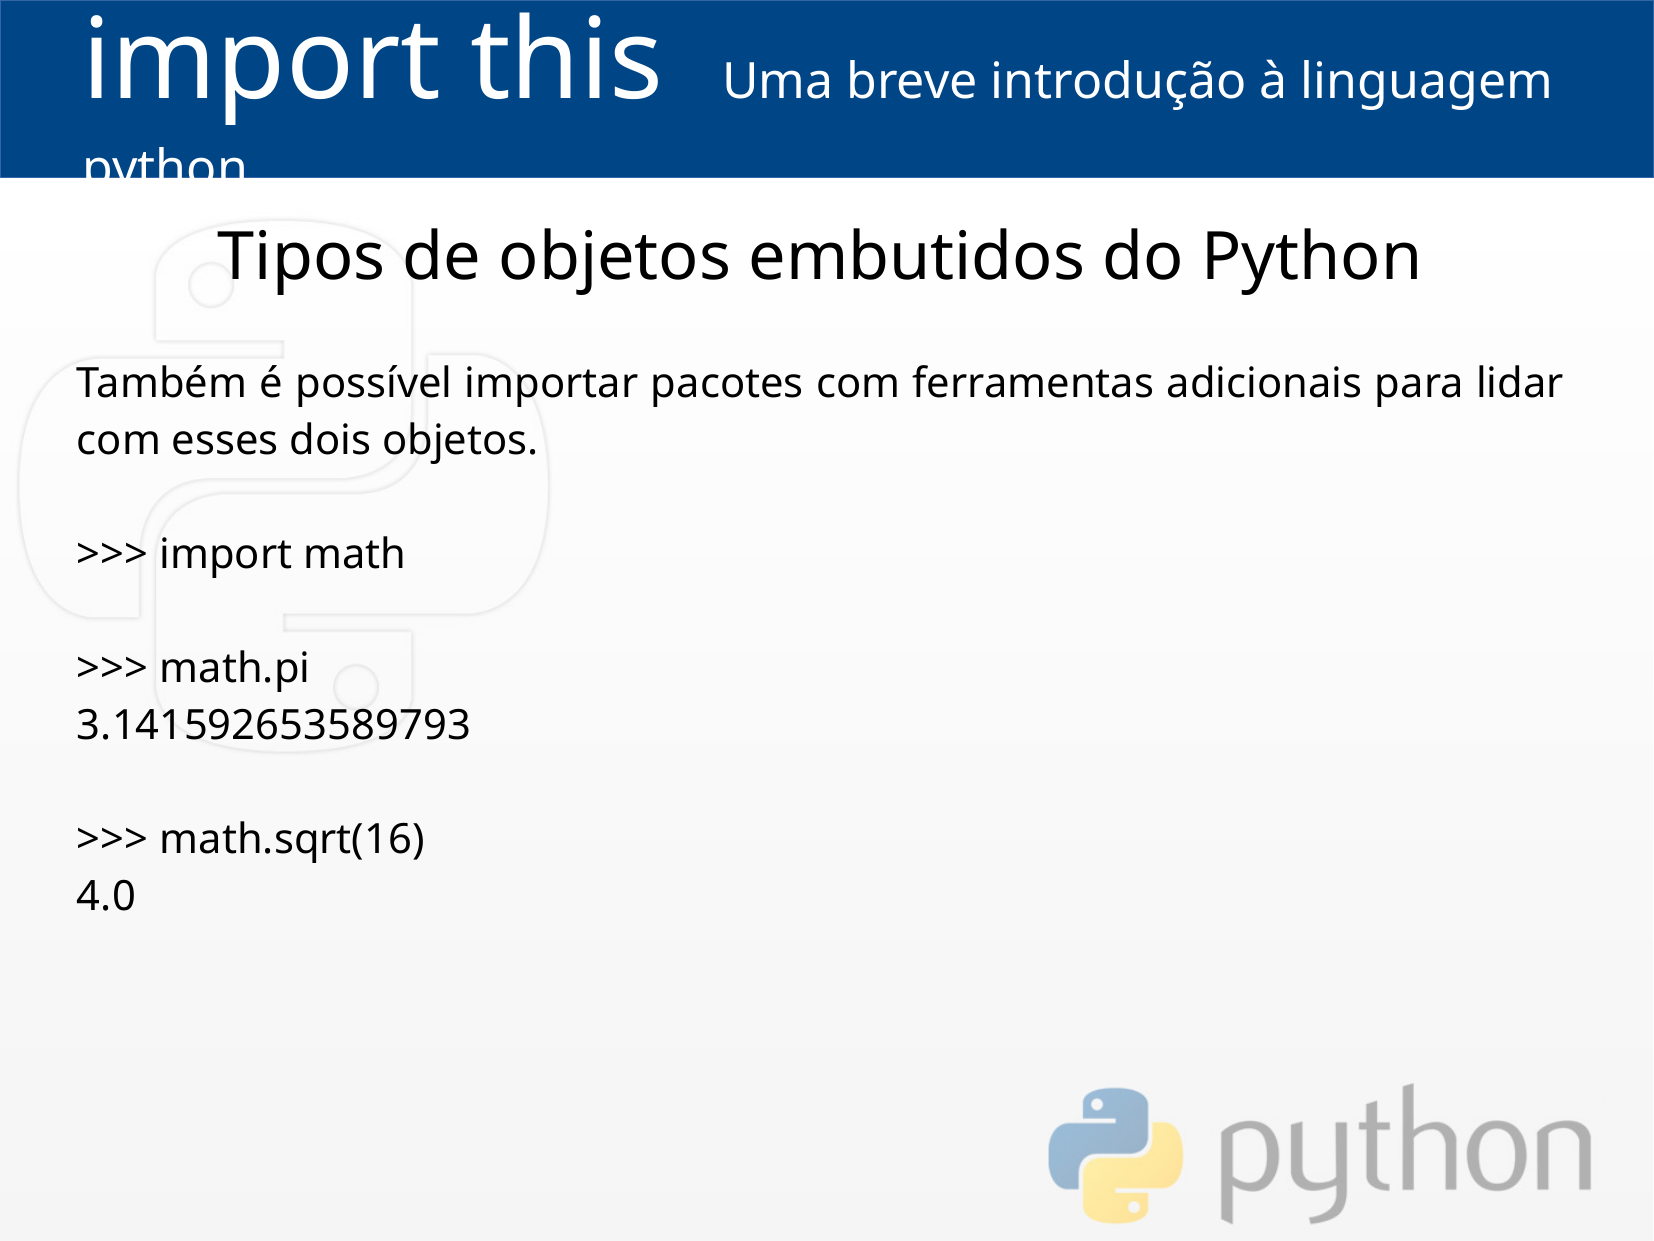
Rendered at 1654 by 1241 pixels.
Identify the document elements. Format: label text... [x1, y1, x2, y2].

text_box [0, 0, 1654, 178]
picture [0, 200, 1654, 1241]
title import this Uma breve introdução à linguagem python [82, 1, 1571, 178]
subtitle Também é possível importar pacotes com ferramentas adicionais para lidar com esses dois objetos. >>> import math >>> math.pi 3.141592653589793 >>> math.sqrt(16) 4.0 [76, 318, 1565, 1128]
text_box Tipos de objetos embutidos do Python [106, 200, 1536, 296]
